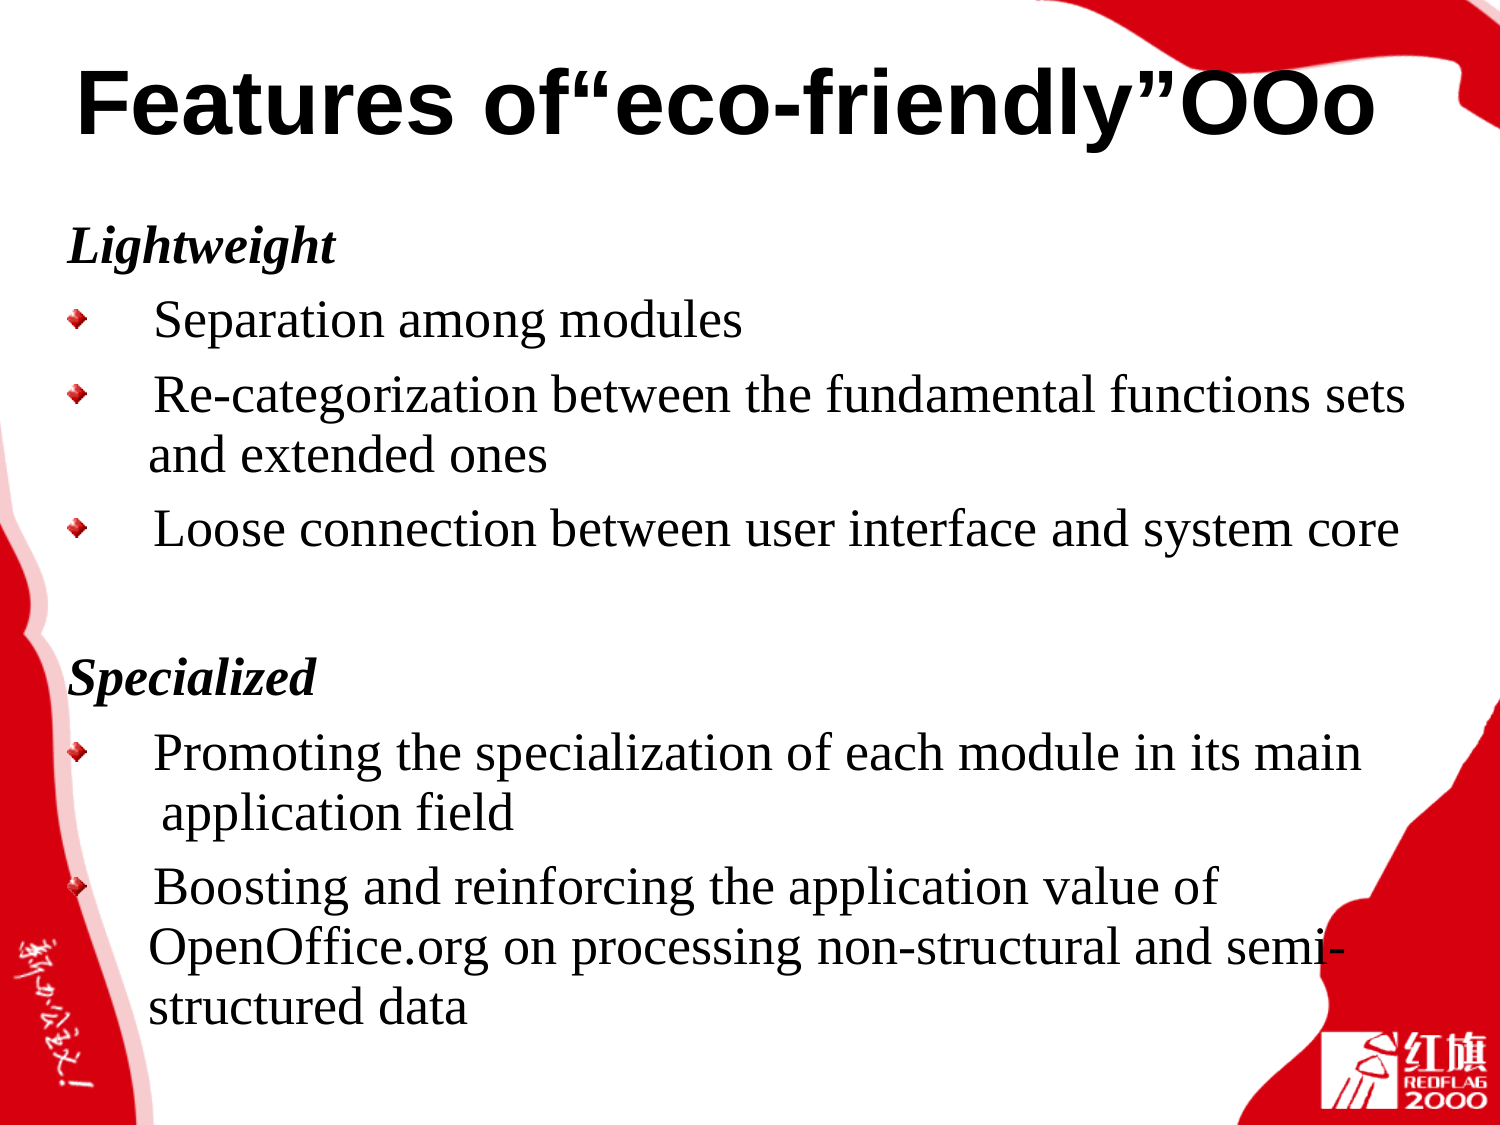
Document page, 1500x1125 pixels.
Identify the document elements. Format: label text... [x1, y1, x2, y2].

text_box Lightweight Separation among modules Re-categorization between the fundamental functions sets and extended ones Loose connection between user interface and system core Specialized Promoting the specialization of each module in its main application field Boosting and reinforcing the application value of OpenOffice.org on processing non-structural and semi- structured data [67, 133, 1418, 1119]
picture [0, 0, 1500, 1125]
title Features of“eco-friendly”OOo [75, 11, 1426, 195]
